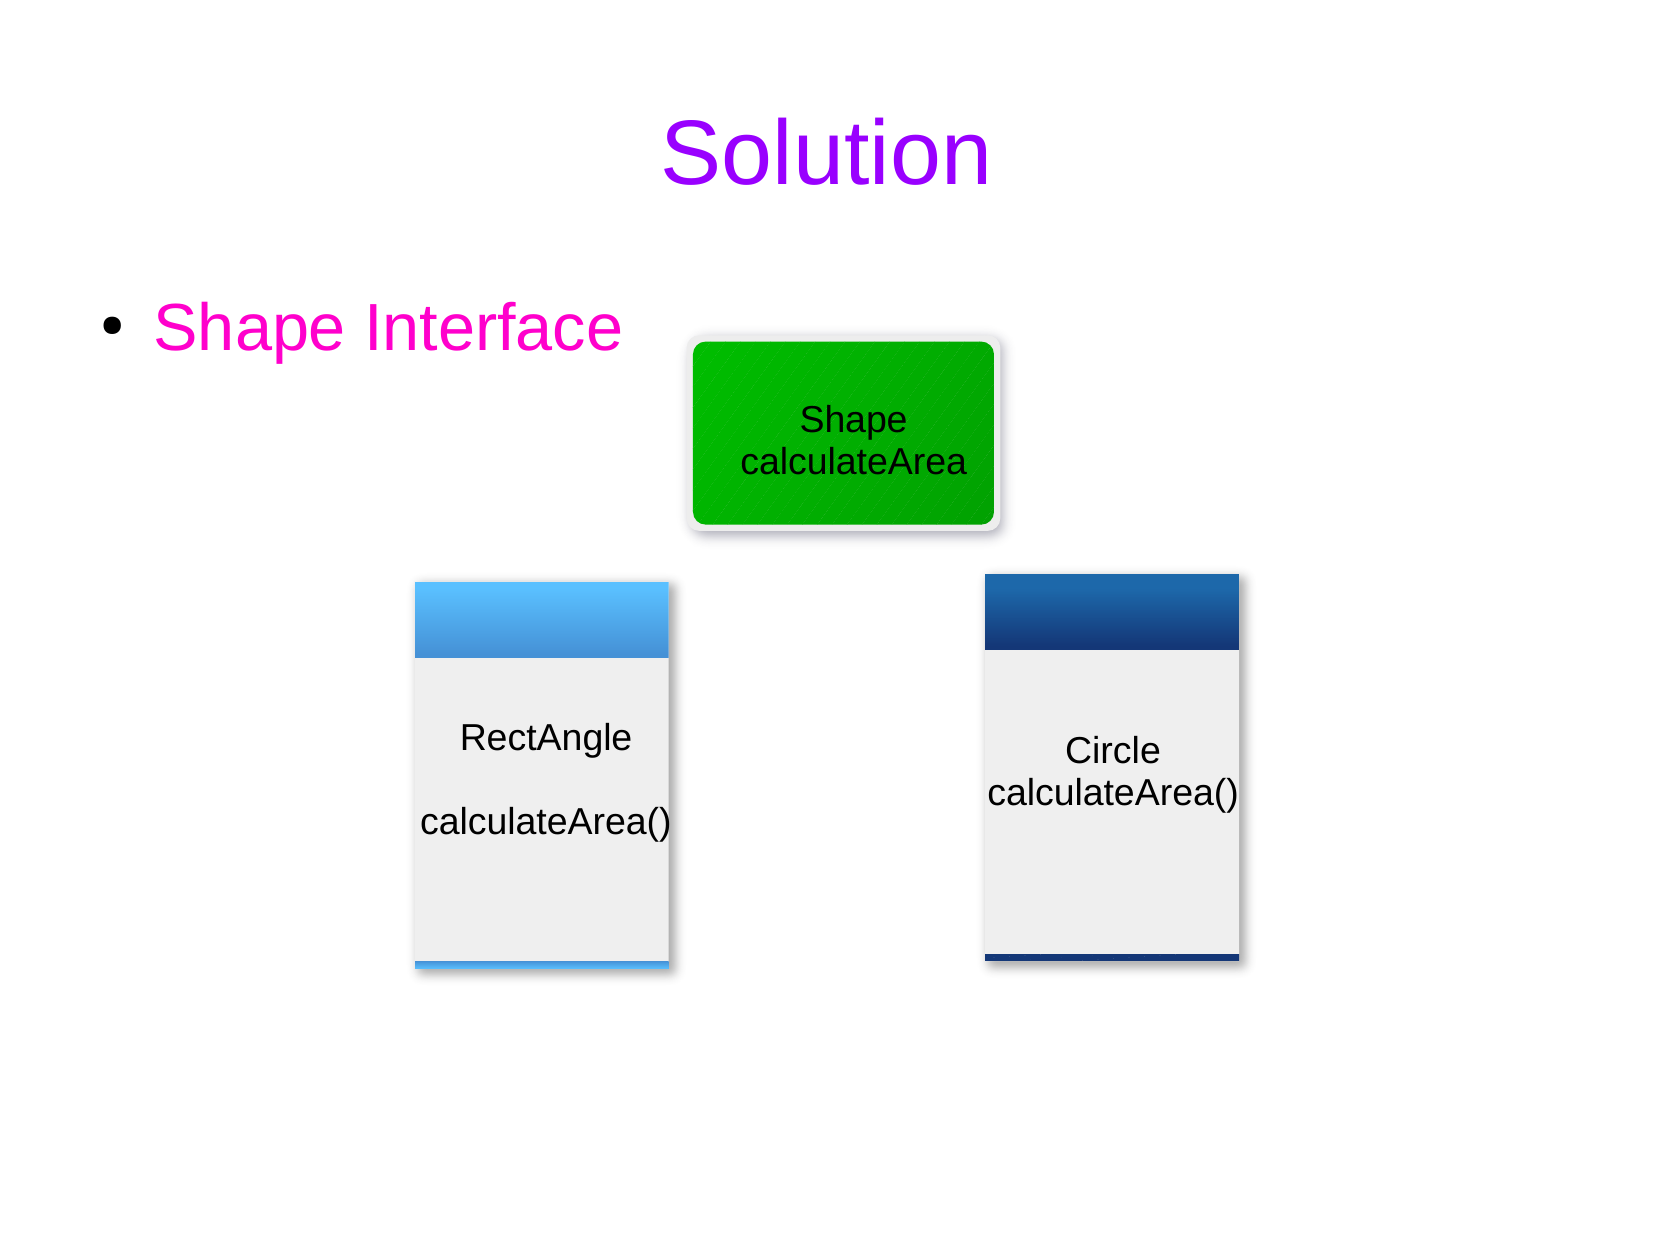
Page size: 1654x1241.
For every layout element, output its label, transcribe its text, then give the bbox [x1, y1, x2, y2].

picture [395, 318, 1264, 996]
title Solution [82, 49, 1571, 257]
list Shape Interface [82, 290, 1571, 1010]
